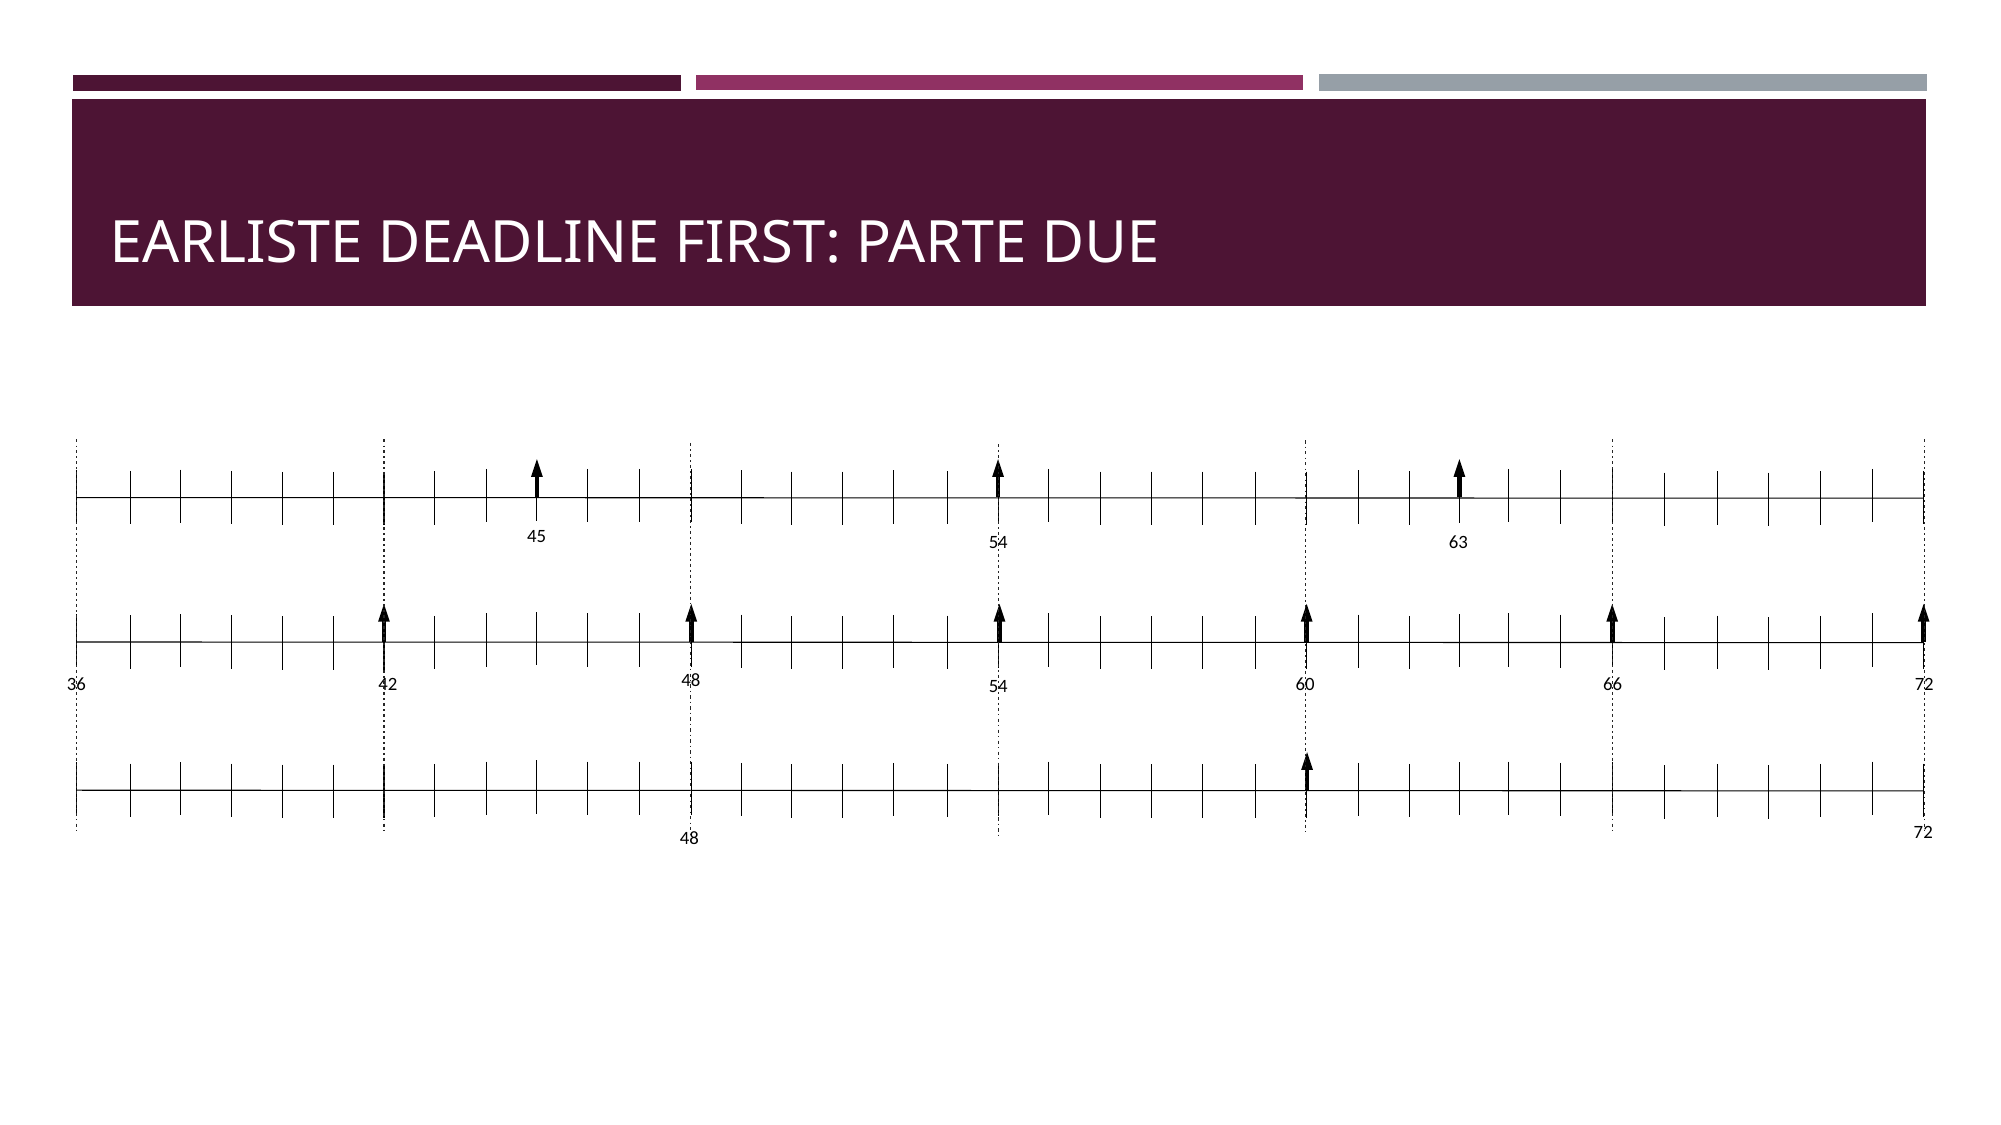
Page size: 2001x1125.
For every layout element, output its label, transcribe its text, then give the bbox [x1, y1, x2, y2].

text_box 45 [503, 516, 570, 555]
text_box 42 [363, 664, 429, 703]
text_box 54 [970, 522, 1026, 561]
text_box 66 [1585, 664, 1641, 702]
text_box 36 [50, 664, 103, 702]
text_box 63 [1430, 522, 1487, 561]
text_box 48 [663, 660, 719, 698]
text_box 72 [1895, 812, 1951, 851]
text_box 54 [970, 666, 1026, 705]
text_box 48 [661, 817, 717, 856]
text_box 72 [1896, 663, 1952, 702]
title Earliste deadline first: parte due [94, 119, 1904, 282]
text_box 60 [1277, 664, 1333, 703]
